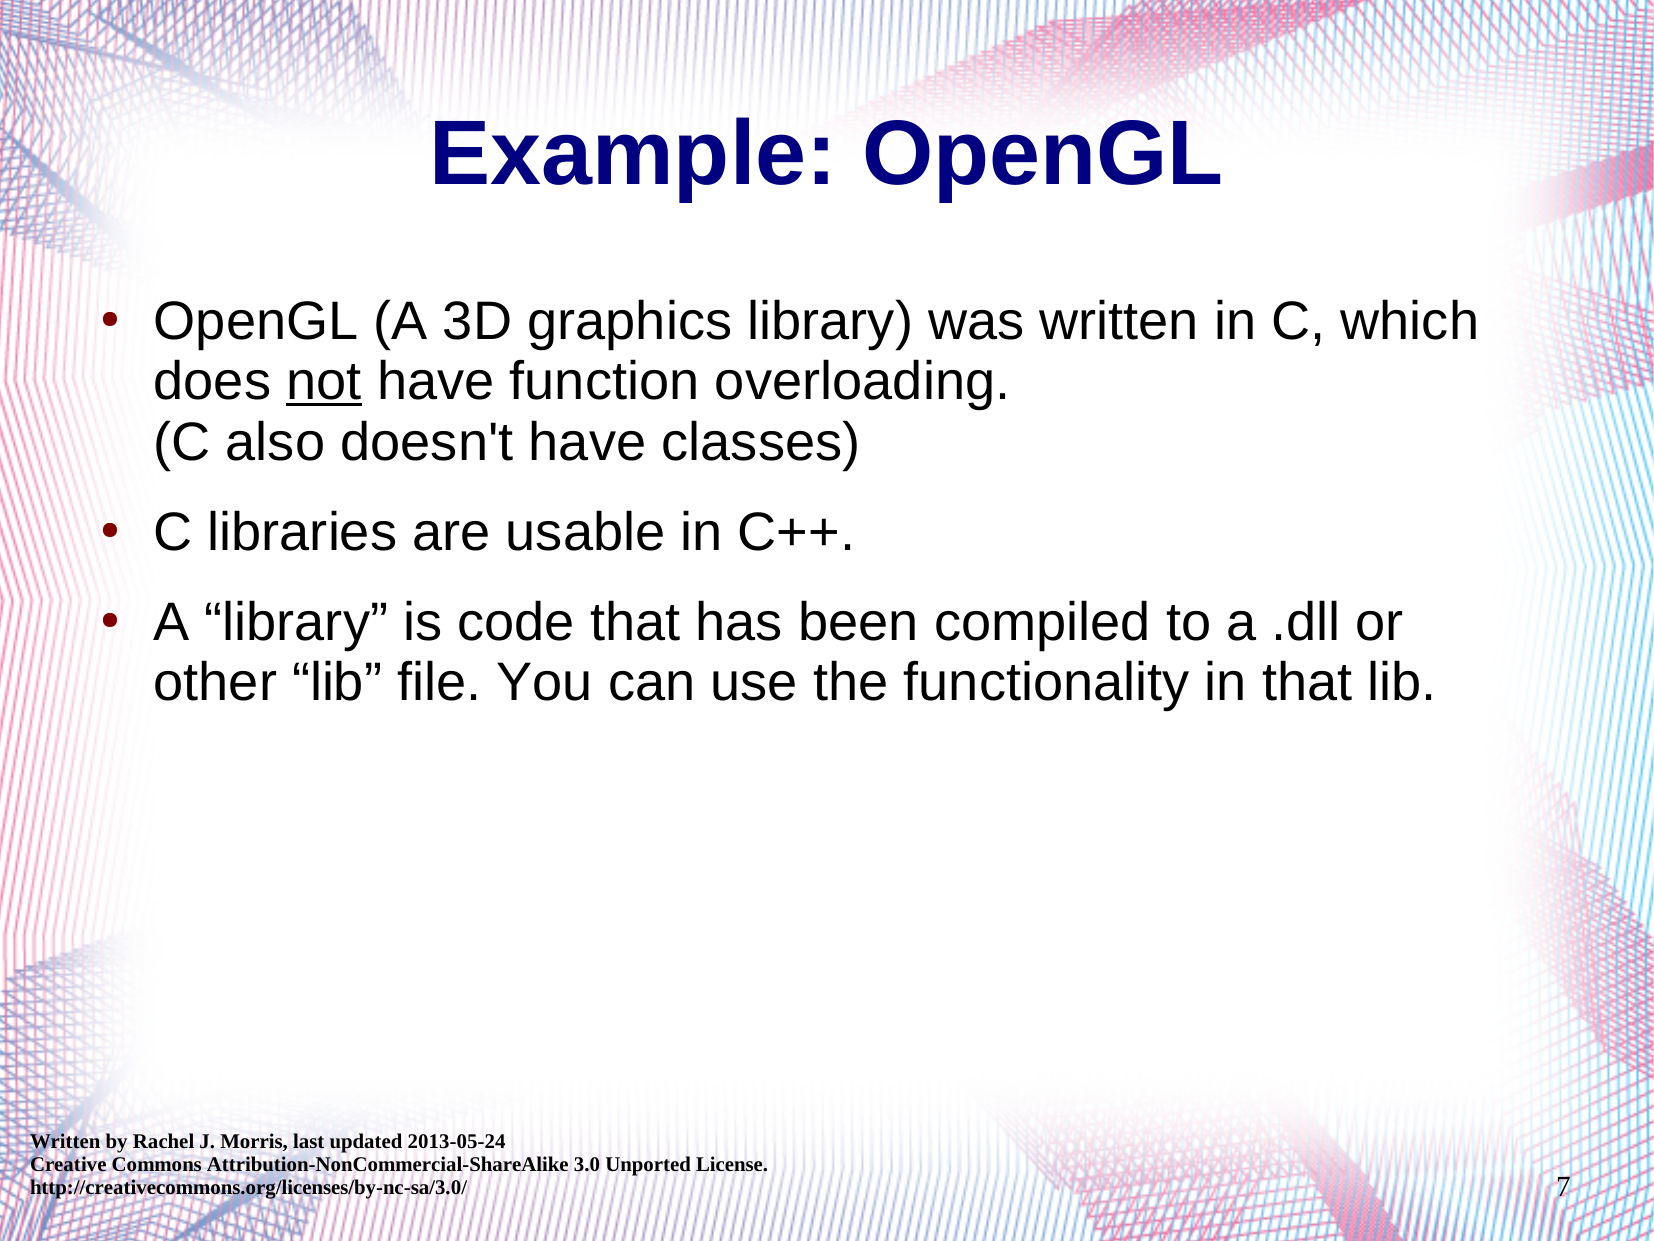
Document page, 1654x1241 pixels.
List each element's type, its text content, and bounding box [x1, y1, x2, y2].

title Example: OpenGL [82, 49, 1571, 257]
list OpenGL (A 3D graphics library) was written in C, which does not have function overloading. (C also doesn't have classes) C libraries are usable in C++. A “library” is code that has been compiled to a .dll or other “lib” file. You can use the functionality in that lib. [82, 290, 1516, 1010]
picture [0, 0, 1654, 1241]
